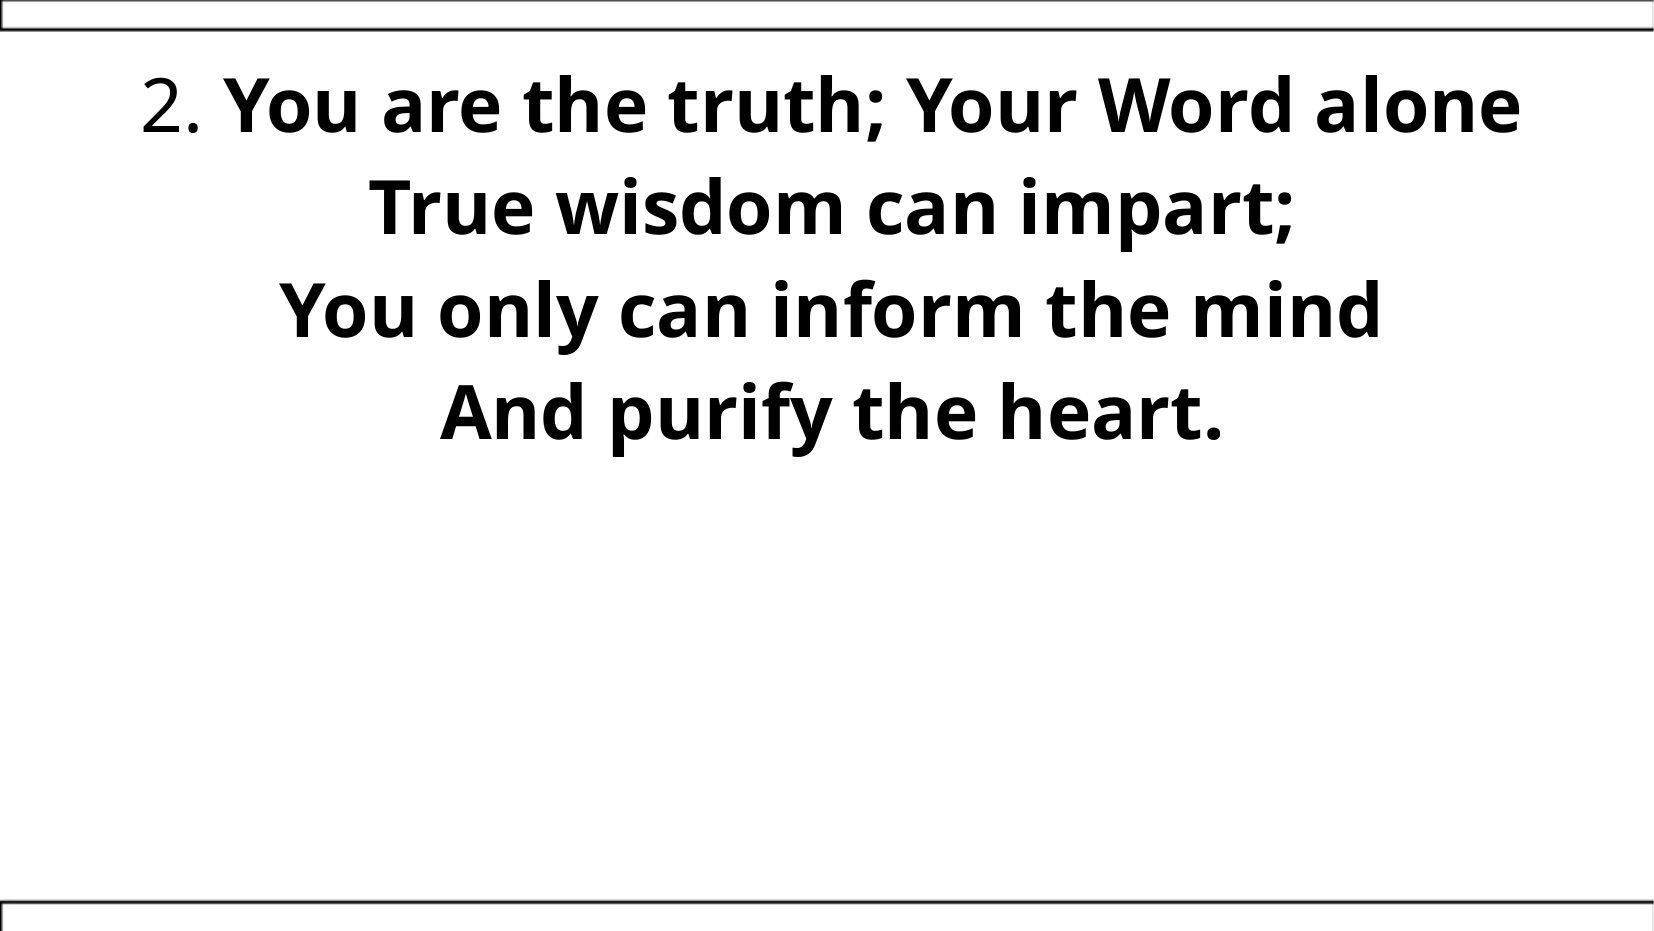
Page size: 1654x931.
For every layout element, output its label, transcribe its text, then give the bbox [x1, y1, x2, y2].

picture [0, 0, 1654, 931]
text_box 2. You are the truth; Your Word alone True wisdom can impart; You only can inform the mind And purify the heart. [90, 45, 1576, 460]
